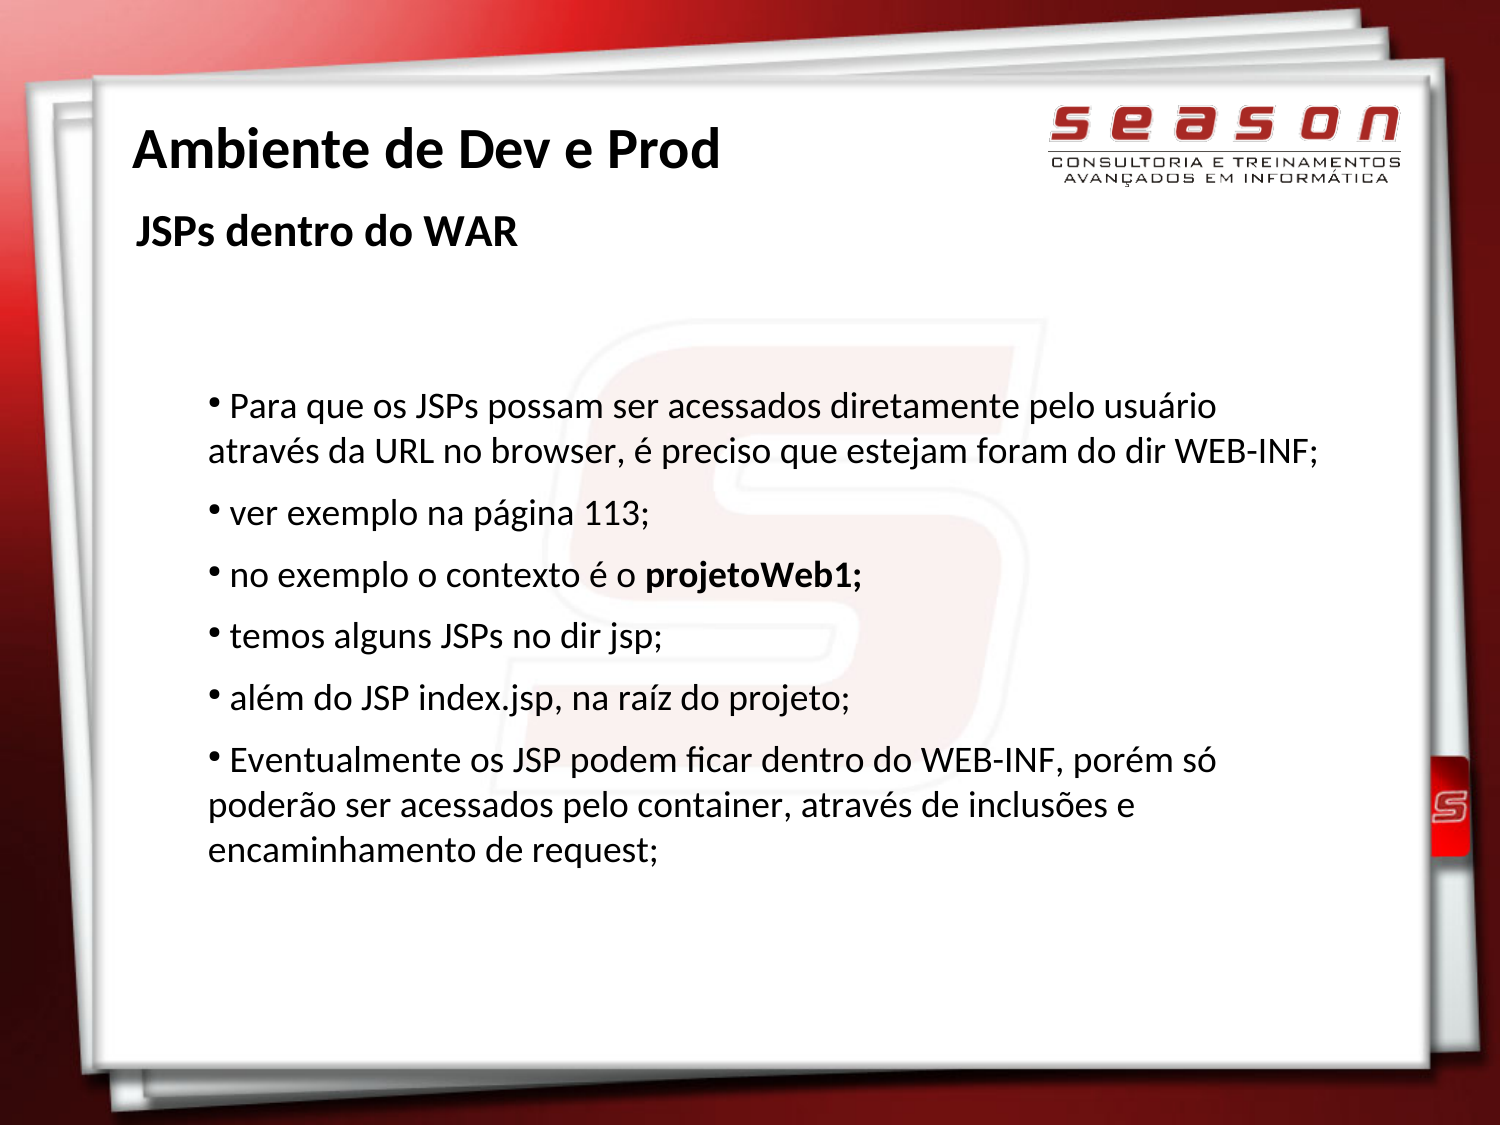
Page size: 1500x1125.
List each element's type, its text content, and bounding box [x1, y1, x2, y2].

text_box Para que os JSPs possam ser acessados diretamente pelo usuário através da URL no browser, é preciso que estejam foram do dir WEB-INF; ver exemplo na página 113; no exemplo o contexto é o projetoWeb1; temos alguns JSPs no dir jsp; além do JSP index.jsp, na raíz do projeto; Eventualmente os JSP podem ficar dentro do WEB-INF, porém só poderão ser acessados pelo container, através de inclusões e encaminhamento de request; [207, 357, 1328, 894]
text_box JSPs dentro do WAR [119, 200, 1240, 256]
title Ambiente de Dev e Prod [118, 33, 1394, 257]
picture [0, 0, 1500, 1125]
